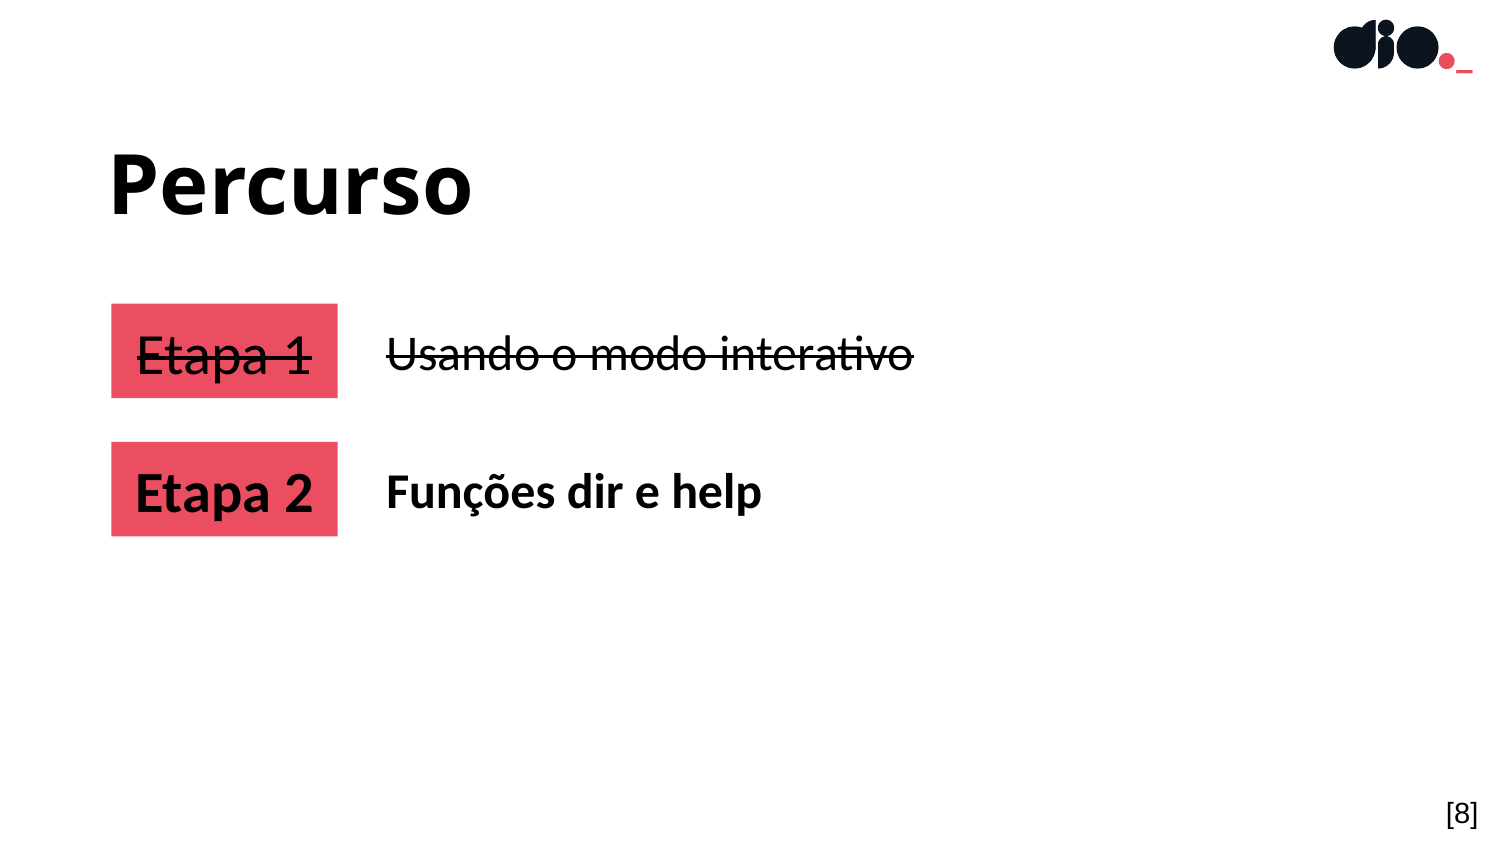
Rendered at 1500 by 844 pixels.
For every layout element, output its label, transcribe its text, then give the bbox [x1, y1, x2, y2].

text_box Percurso [92, 104, 1309, 243]
text_box Etapa 2 [111, 441, 338, 537]
slide_number [<número>] [1403, 779, 1494, 844]
text_box Funções dir e help [371, 451, 1384, 528]
text_box Etapa 1 [111, 303, 338, 399]
text_box Usando o modo interativo [371, 313, 1384, 389]
picture [1333, 19, 1473, 74]
